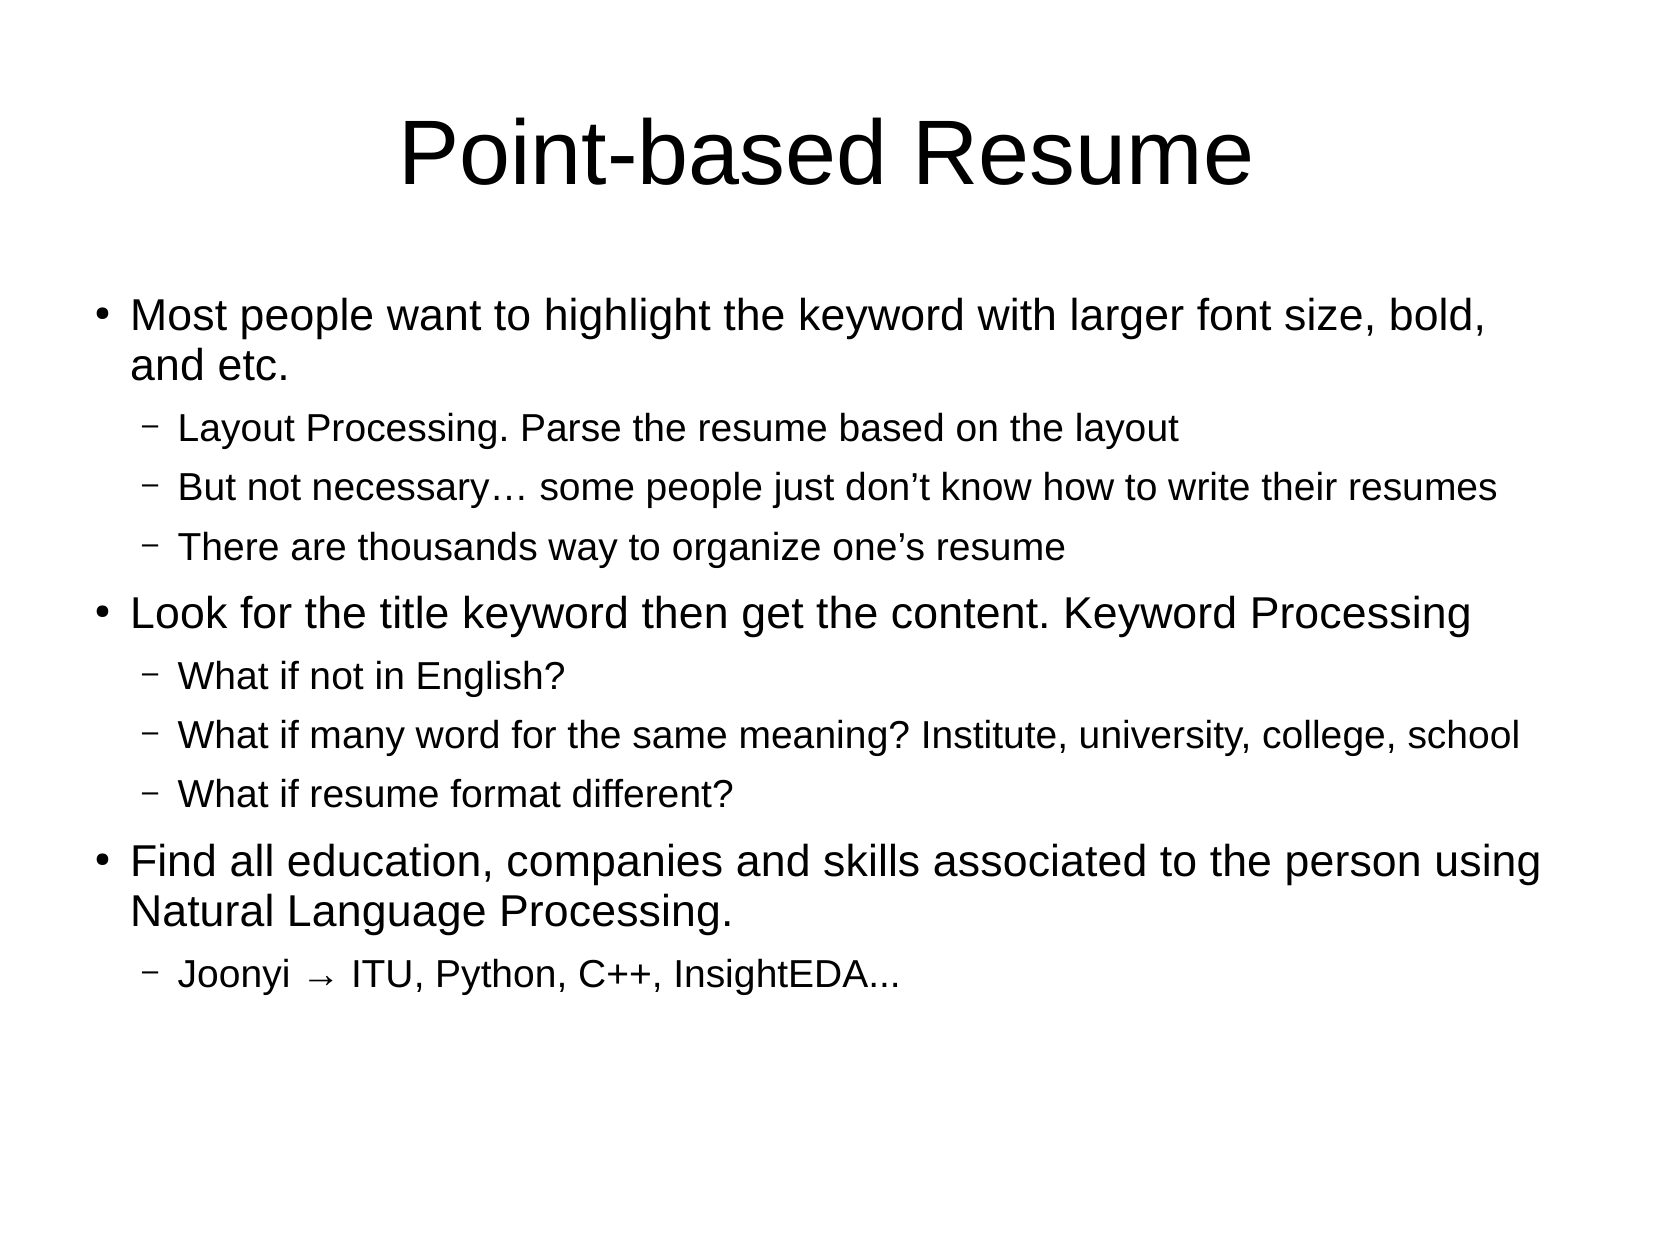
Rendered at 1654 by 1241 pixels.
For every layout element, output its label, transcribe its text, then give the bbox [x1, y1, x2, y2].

list Most people want to highlight the keyword with larger font size, bold, and etc. Layout Processing. Parse the resume based on the layout But not necessary… some people just don’t know how to write their resumes There are thousands way to organize one’s resume Look for the title keyword then get the content. Keyword Processing What if not in English? What if many word for the same meaning? Institute, university, college, school What if resume format different? Find all education, companies and skills associated to the person using Natural Language Processing. Joonyi → ITU, Python, C++, InsightEDA... [82, 290, 1571, 1010]
title Point-based Resume [82, 49, 1571, 257]
